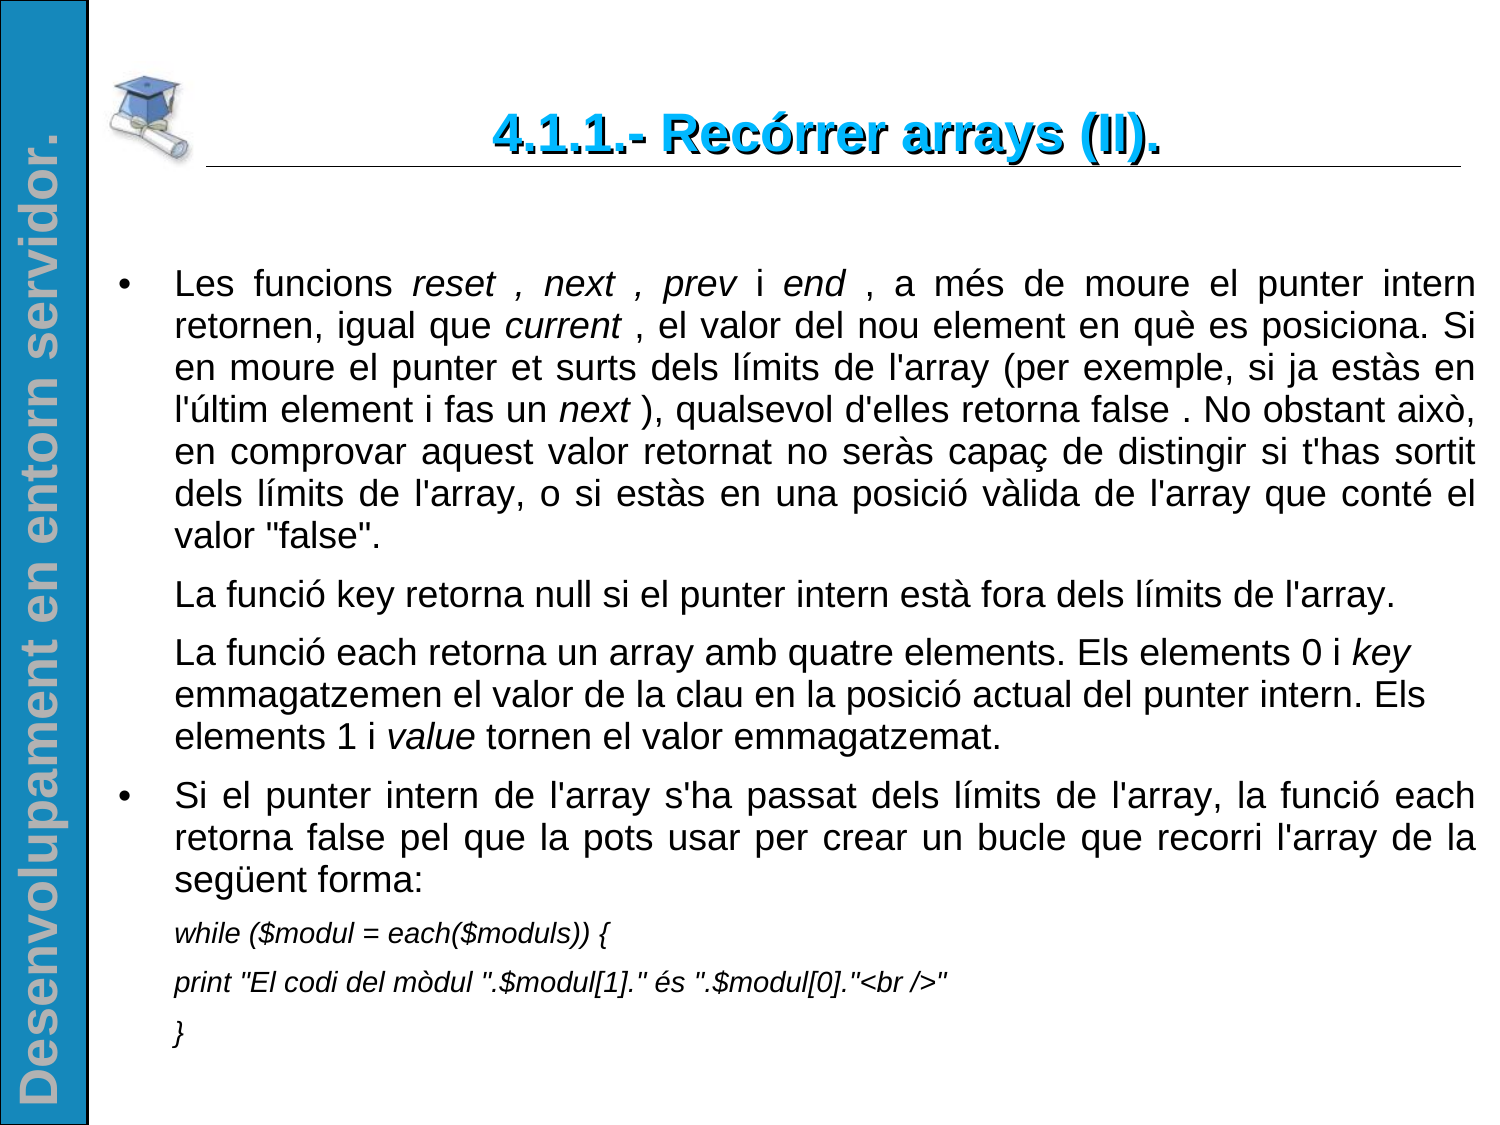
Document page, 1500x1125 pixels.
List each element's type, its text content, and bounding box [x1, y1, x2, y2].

title 4.1.1.- Recórrer arrays (II). [206, 88, 1447, 178]
picture [93, 61, 206, 174]
list Les funcions reset , next , prev i end , a més de moure el punter intern retornen, igual que current , el valor del nou element en què es posiciona. Si en moure el punter et surts dels límits de l'array (per exemple, si ja estàs en l'últim element i fas un next ), qualsevol d'elles retorna false . No obstant això, en comprovar aquest valor retornat no seràs capaç de distingir si t'has sortit dels límits de l'array, o si estàs en una posició vàlida de l'array que conté el valor "false". La funció key retorna null si el punter intern està fora dels límits de l'array. La funció each retorna un array amb quatre elements. Els elements 0 i key emmagatzemen el valor de la clau en la posició actual del punter intern. Els elements 1 i value tornen el valor emmagatzemat. Si el punter intern de l'array s'ha passat dels límits de l'array, la funció each retorna false pel que la pots usar per crear un bucle que recorri l'array de la següent forma: while ($modul = each($moduls)) { print "El codi del mòdul ".$modul[1]." és ".$modul[0]."<br />" } [118, 262, 1477, 1049]
